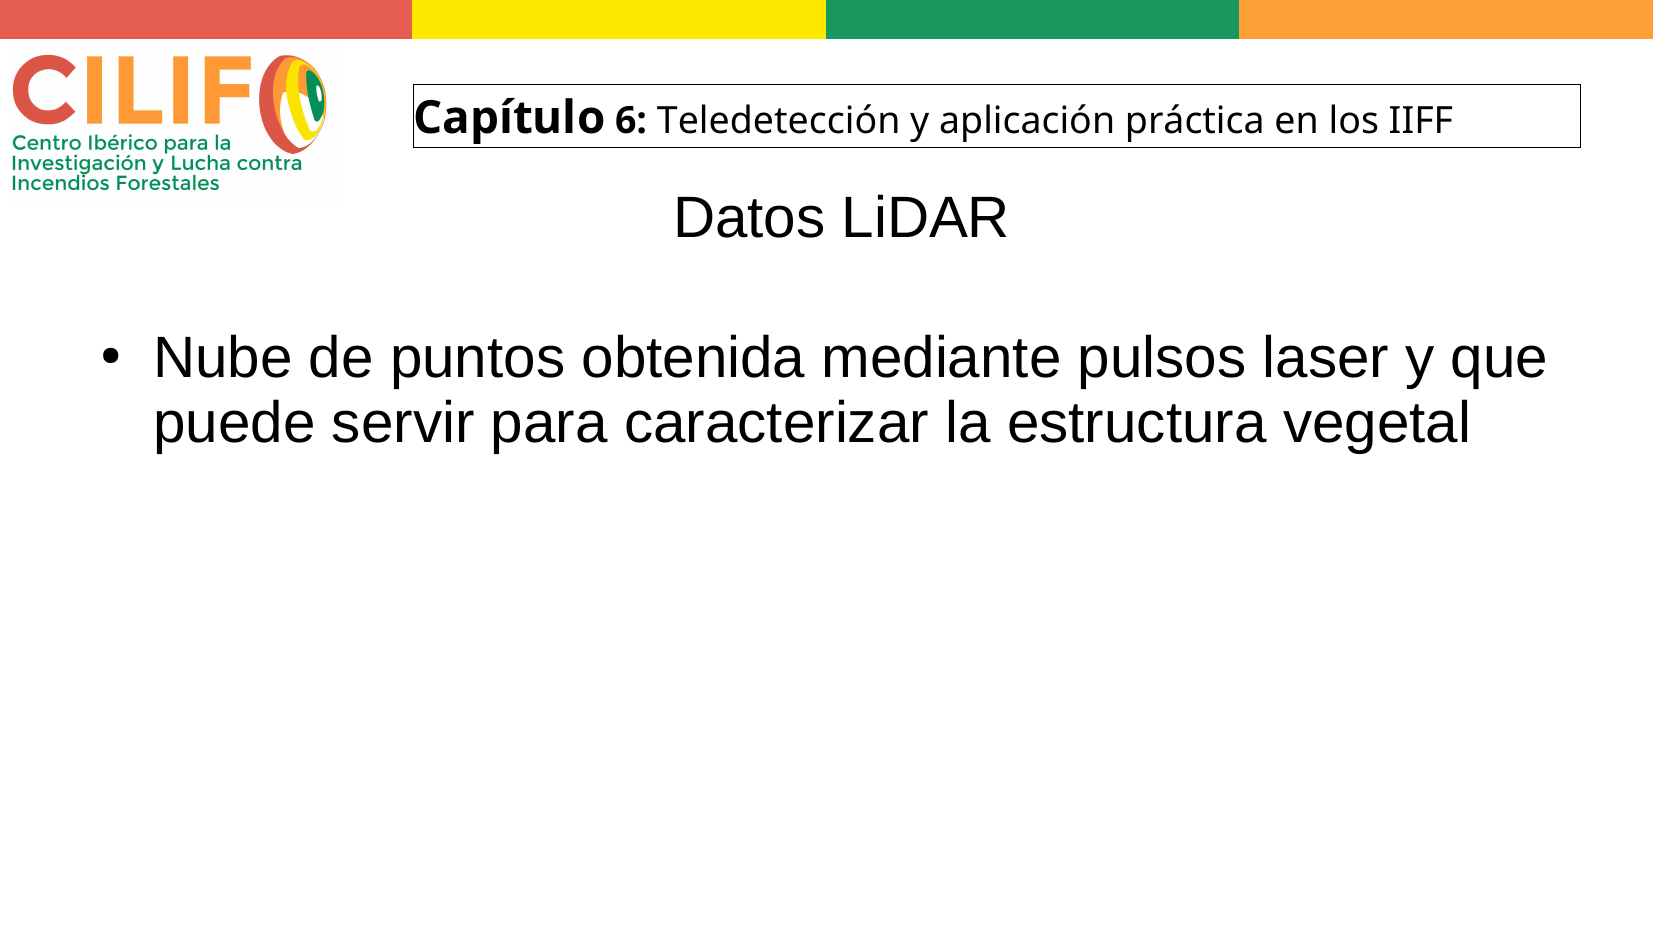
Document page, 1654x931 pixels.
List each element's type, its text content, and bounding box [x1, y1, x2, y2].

list Nube de puntos obtenida mediante pulsos laser y que puede servir para caracterizar la estructura vegetal [82, 324, 1595, 857]
title Datos LiDAR [206, 138, 1477, 296]
picture [8, 45, 342, 205]
